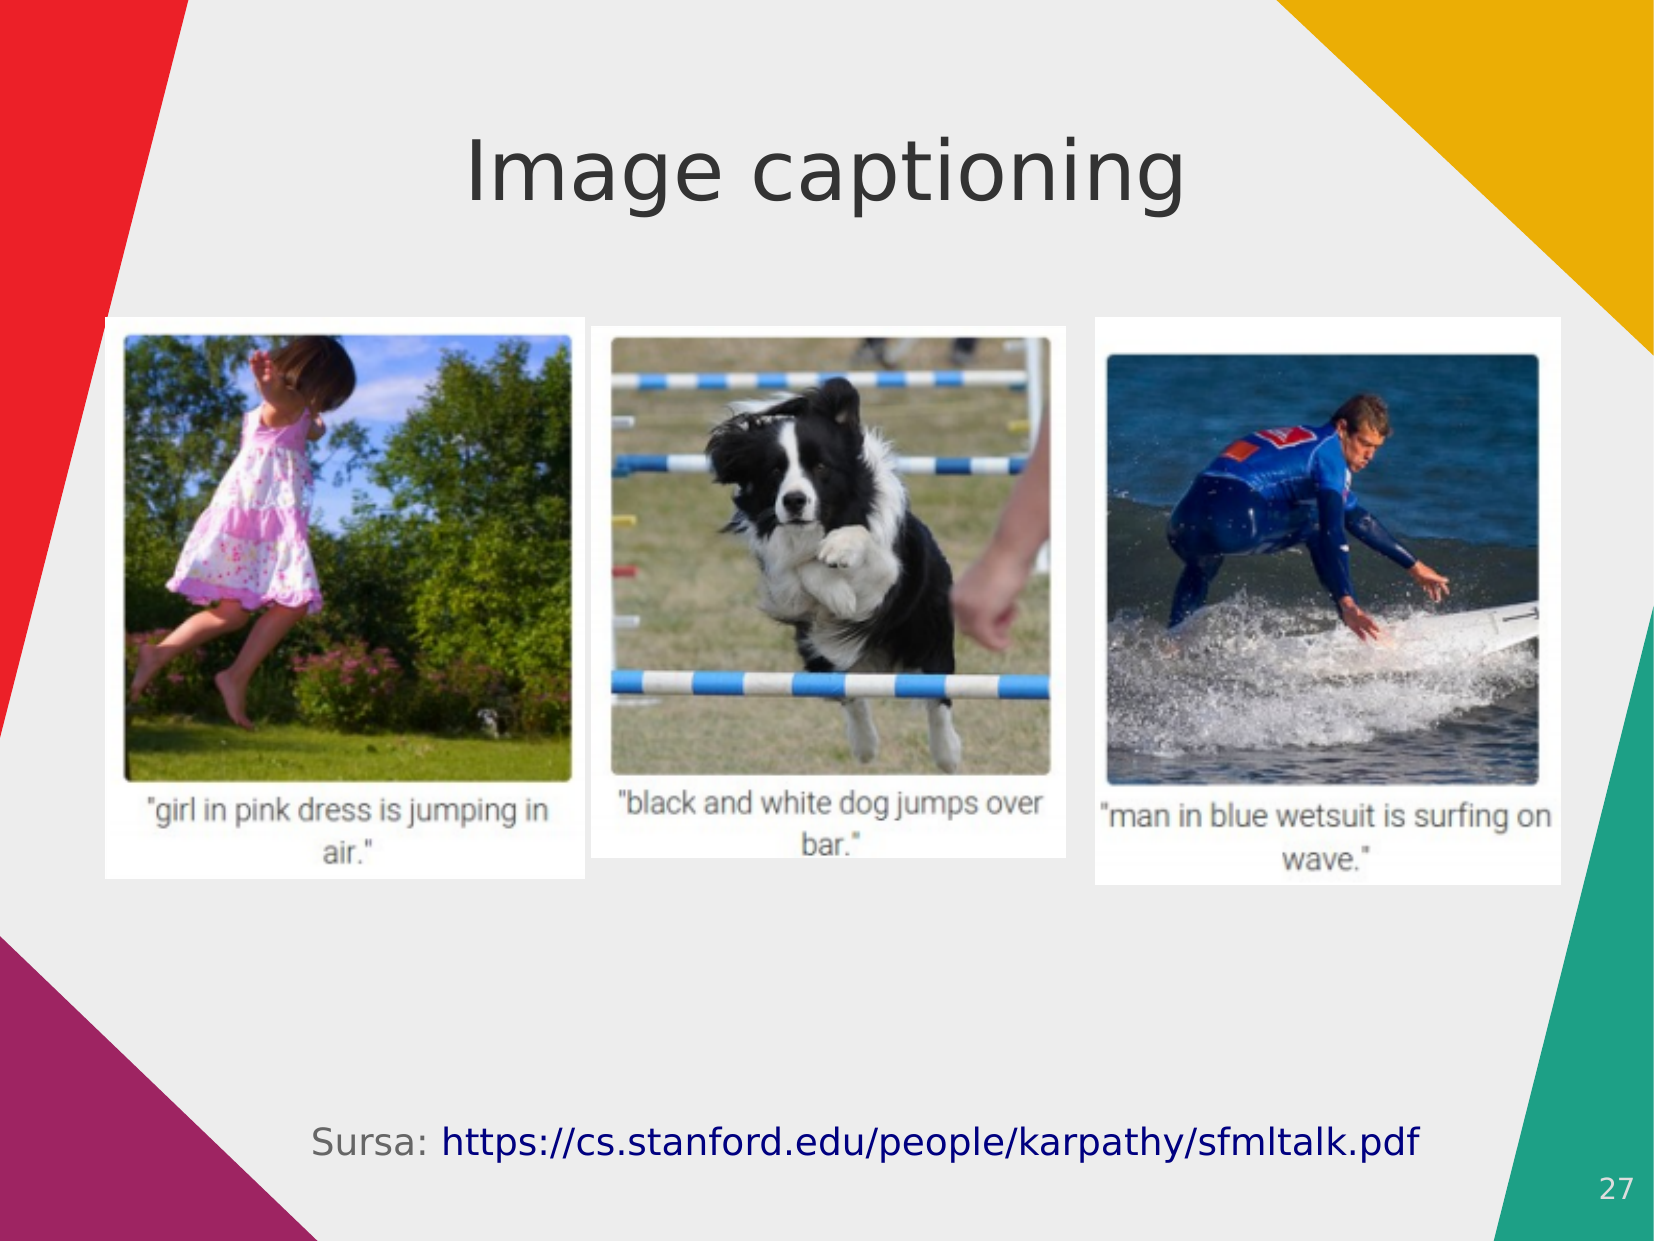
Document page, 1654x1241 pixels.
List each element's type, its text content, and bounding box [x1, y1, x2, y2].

picture [1095, 317, 1561, 886]
title Image captioning [114, 73, 1539, 271]
picture [591, 326, 1066, 858]
list Sursa: https://cs.stanford.edu/people/karpathy/sfmltalk.pdf [240, 1120, 1654, 1179]
picture [105, 317, 585, 879]
